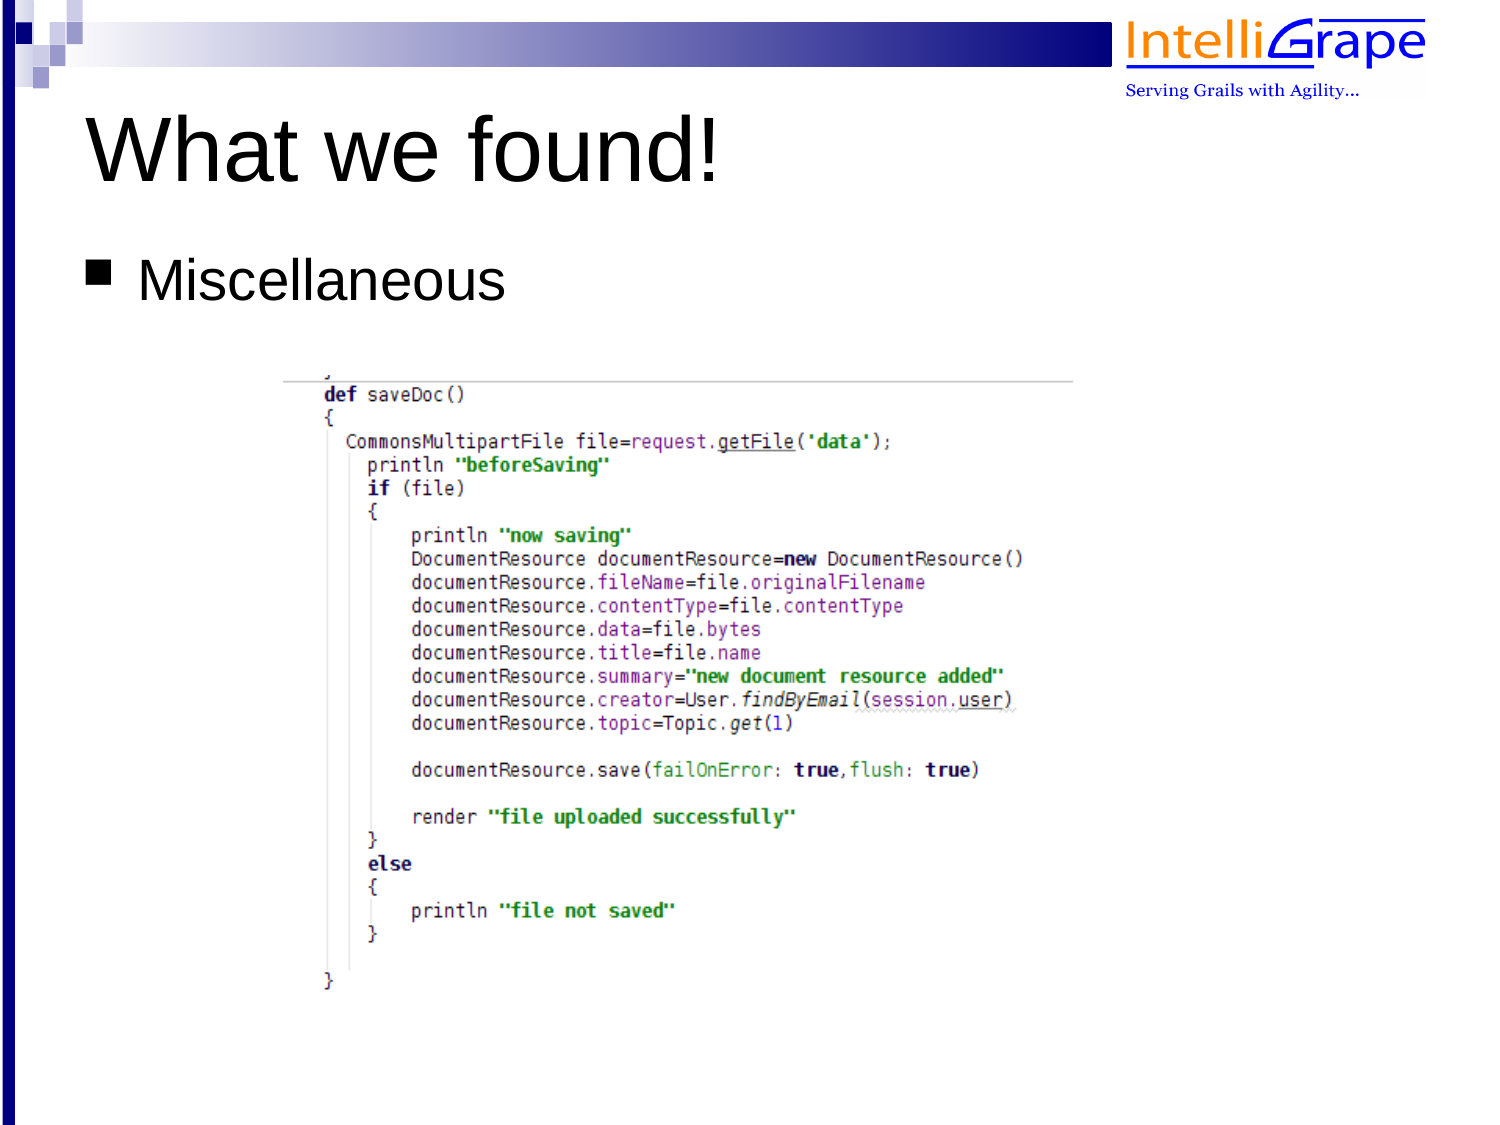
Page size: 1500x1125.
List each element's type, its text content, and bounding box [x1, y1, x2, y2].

picture [1125, 12, 1425, 100]
text_box Miscellaneous [67, 236, 1418, 319]
picture [283, 375, 1073, 996]
text_box What we found! [70, 34, 1421, 260]
